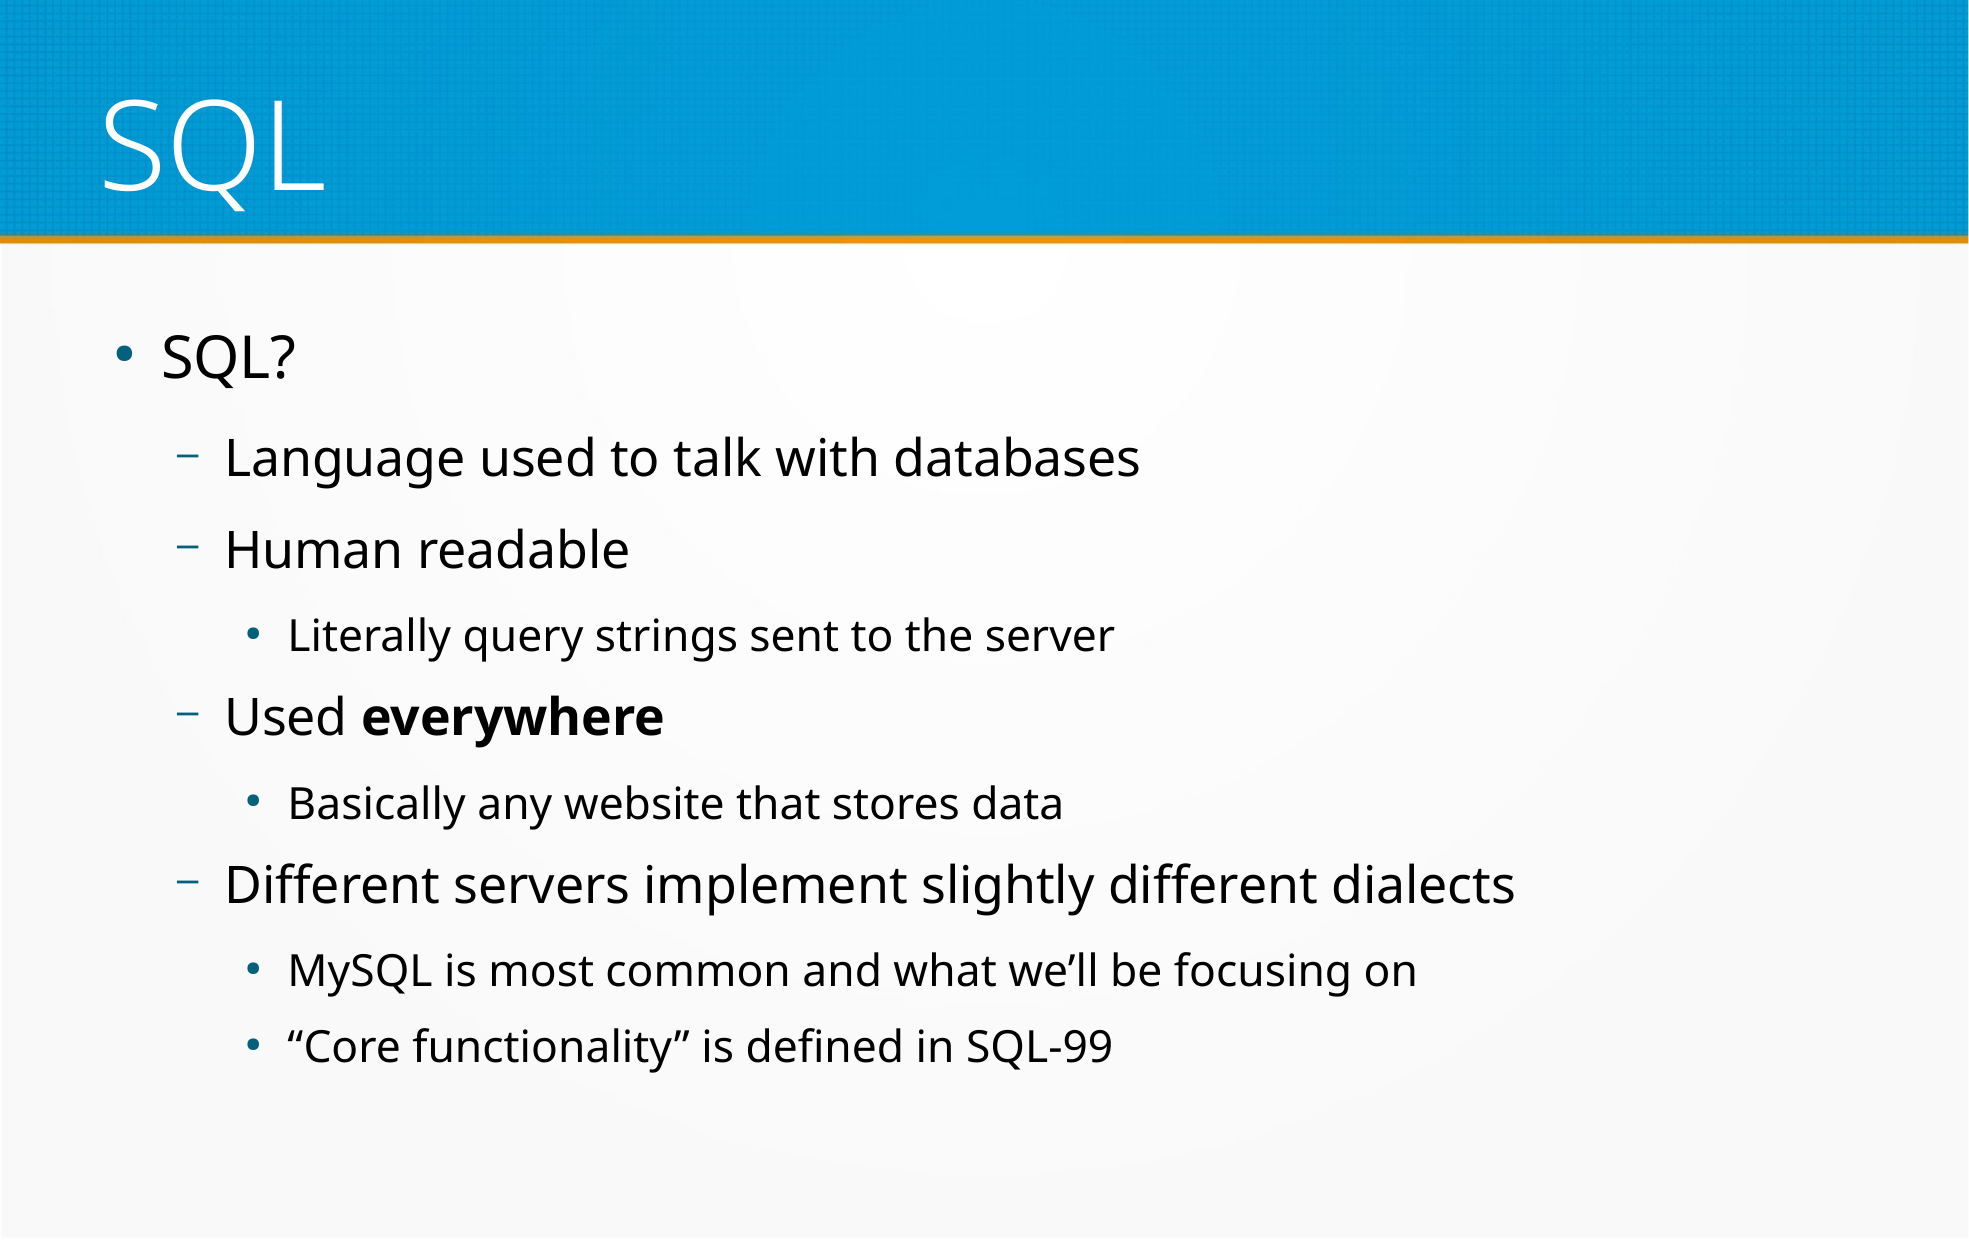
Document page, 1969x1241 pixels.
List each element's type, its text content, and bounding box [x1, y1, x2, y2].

title SQL [98, 19, 1870, 227]
list SQL? Language used to talk with databases Human readable Literally query strings sent to the server Used everywhere Basically any website that stores data Different servers implement slightly different dialects MySQL is most common and what we’ll be focusing on “Core functionality” is defined in SQL-99 [98, 315, 1861, 1081]
picture [0, 233, 1969, 1241]
